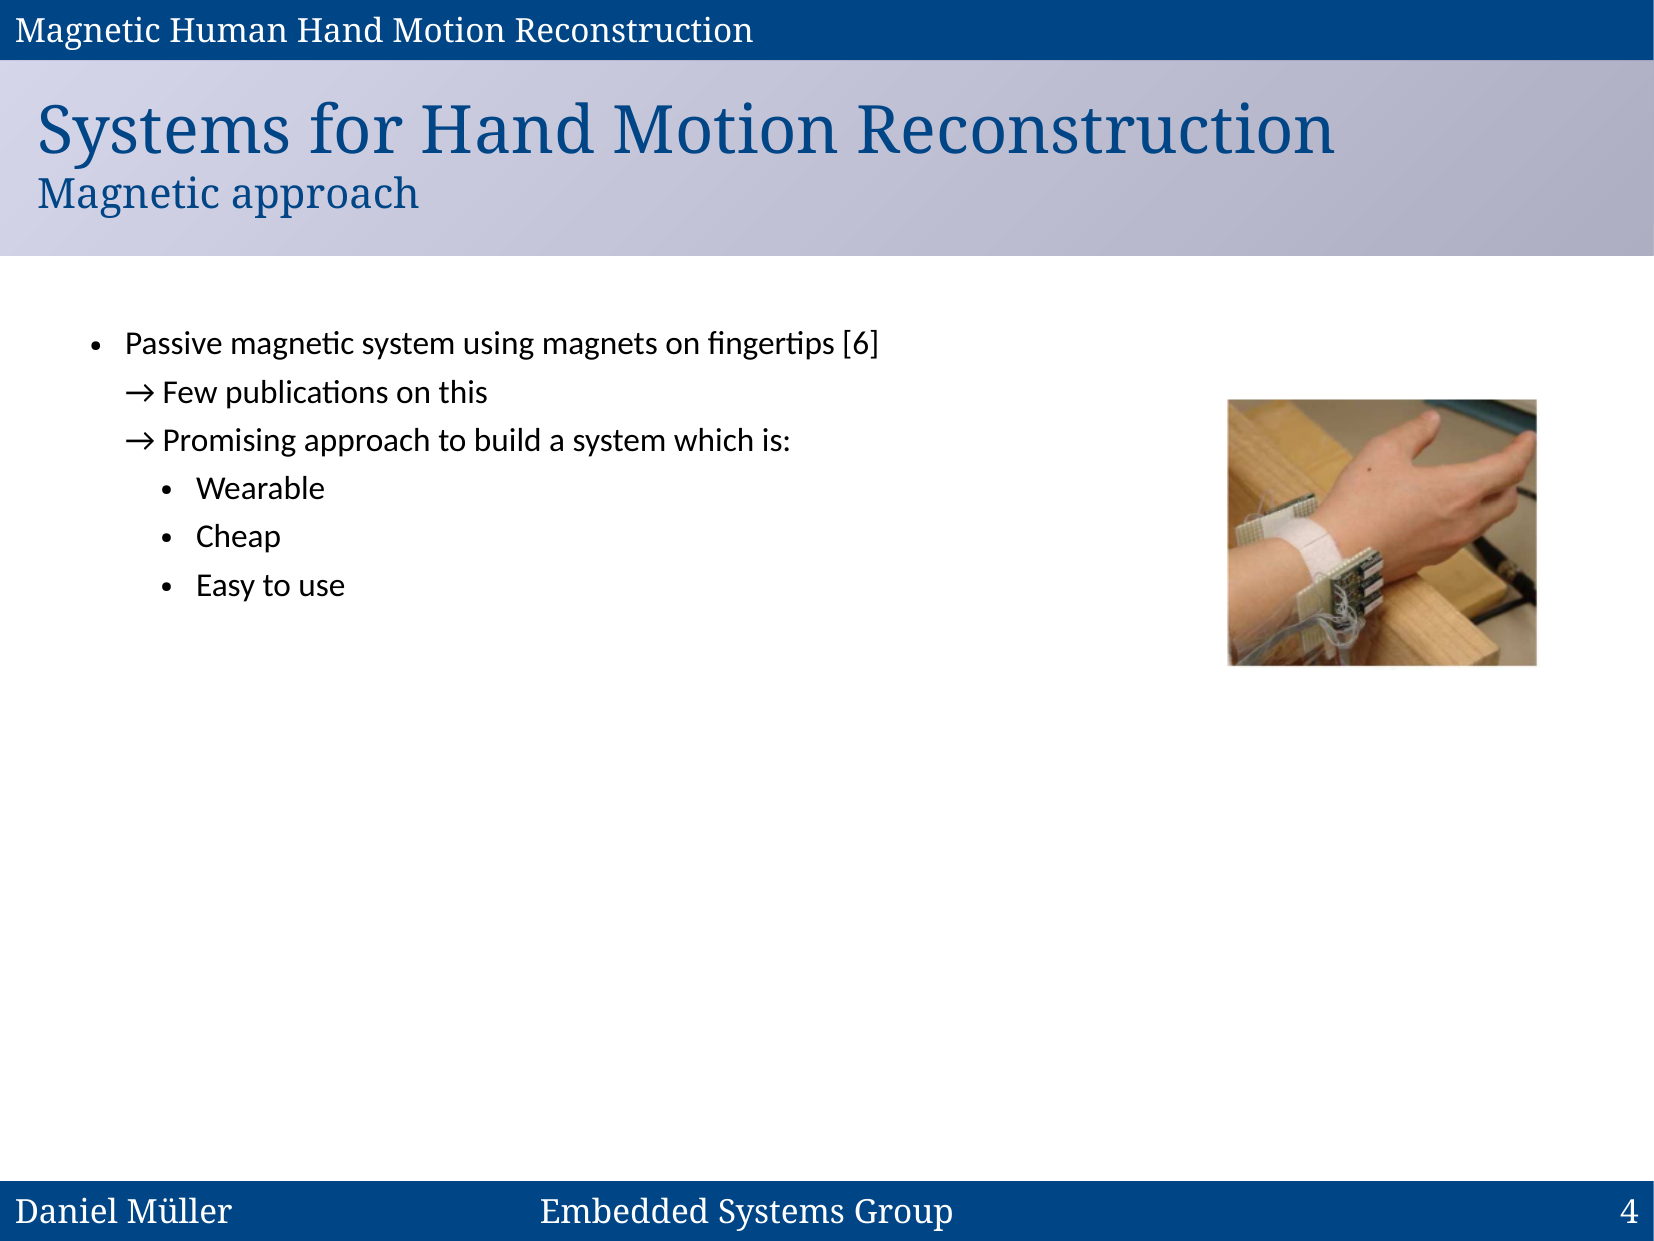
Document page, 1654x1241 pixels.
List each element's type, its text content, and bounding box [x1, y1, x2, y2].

title Systems for Hand Motion Reconstruction Magnetic approach [37, 47, 1411, 256]
text_box Passive magnetic system using magnets on fingertips [6] → Few publications on this → Promising approach to build a system which is: Wearable Cheap Easy to use [75, 322, 1111, 701]
picture [1226, 397, 1540, 670]
